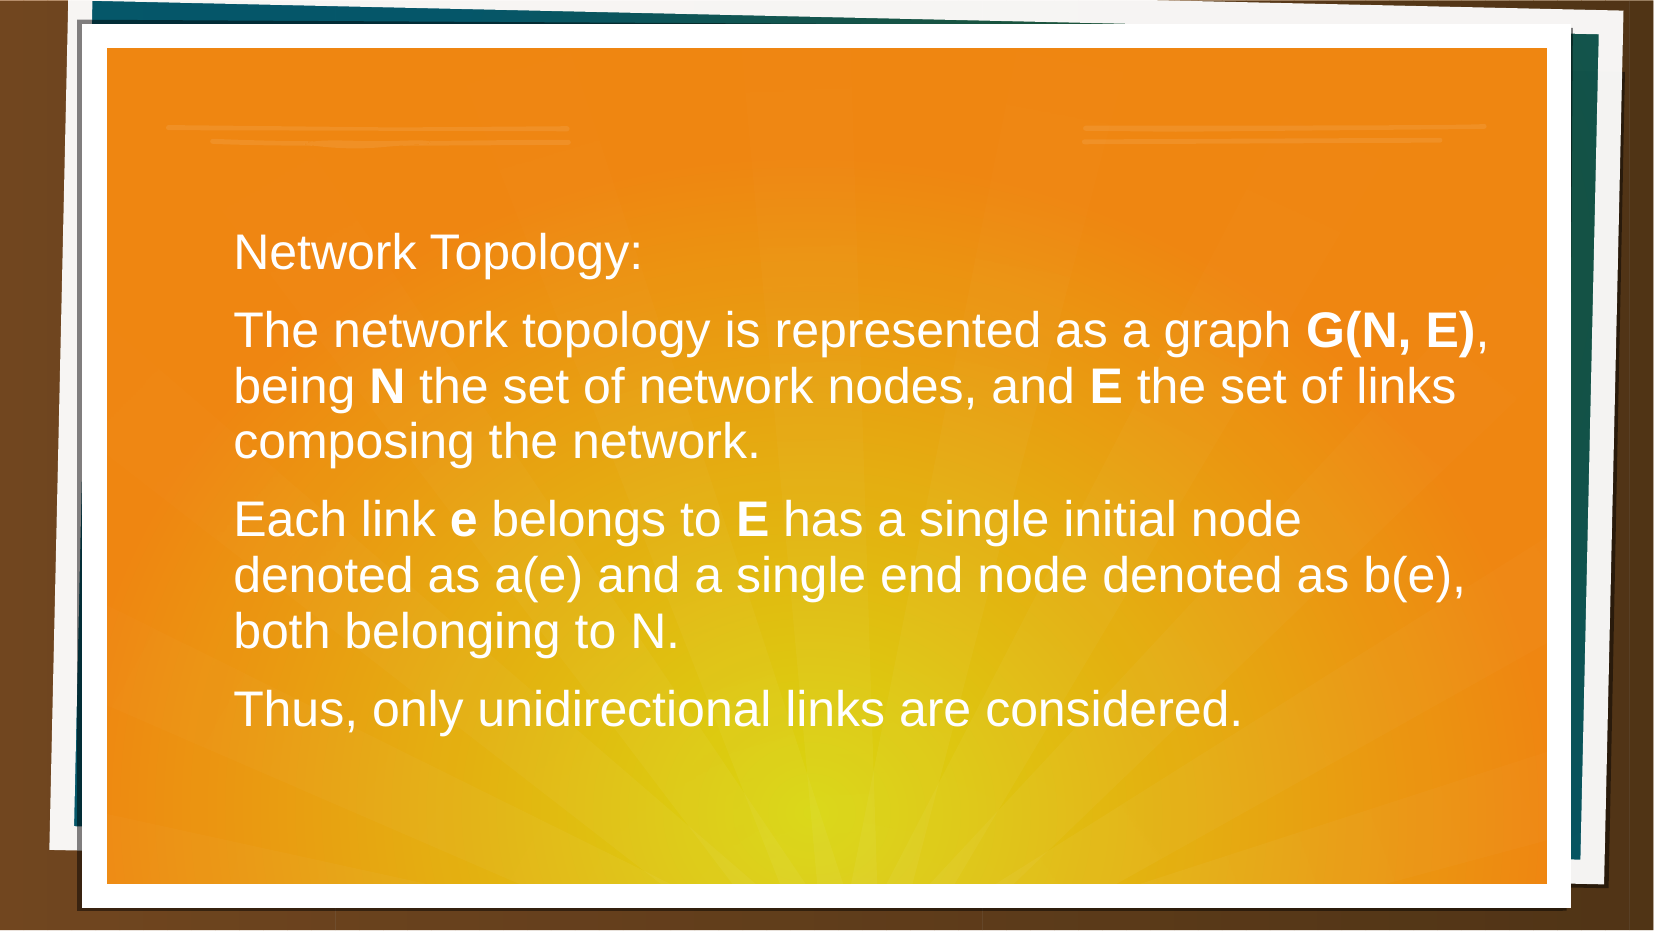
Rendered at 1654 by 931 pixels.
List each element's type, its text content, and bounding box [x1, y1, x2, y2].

list Network Topology: The network topology is represented as a graph G(N, E), being N the set of network nodes, and E the set of links composing the network. Each link e belongs to E has a single initial node denoted as a(e) and a single end node denoted as b(e), both belonging to N. Thus, only unidirectional links are considered. [162, 224, 1492, 815]
